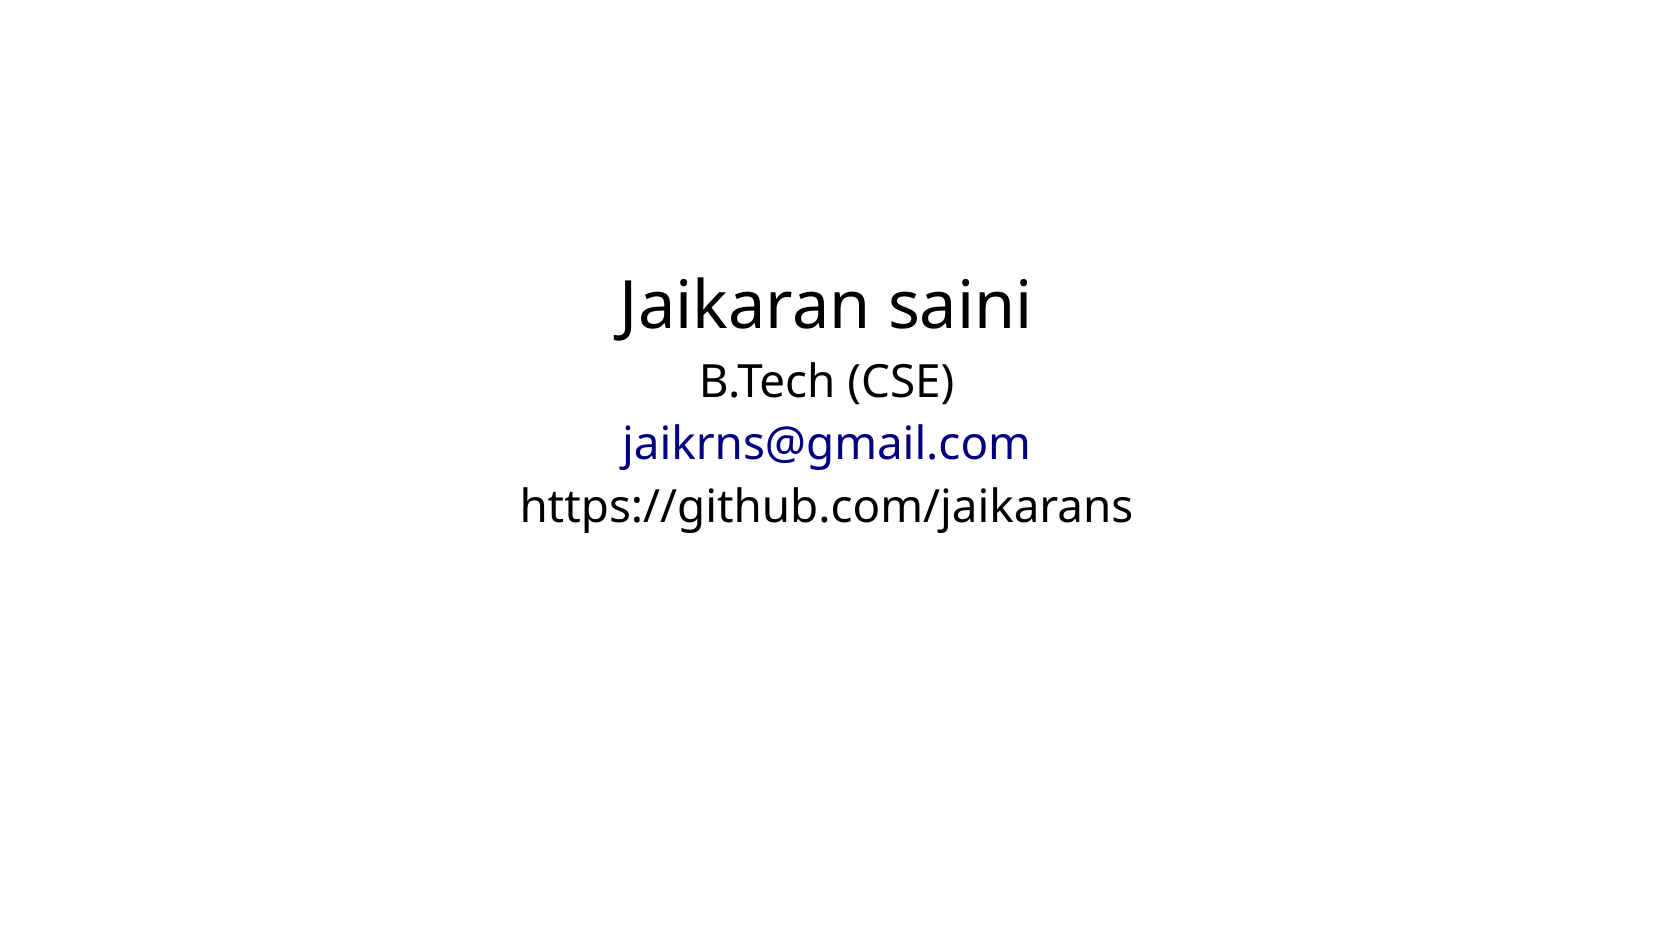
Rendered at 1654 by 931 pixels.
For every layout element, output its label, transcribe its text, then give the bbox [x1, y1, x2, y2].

subtitle Jaikaran saini B.Tech (CSE) jaikrns@gmail.com https://github.com/jaikarans [82, 37, 1571, 757]
